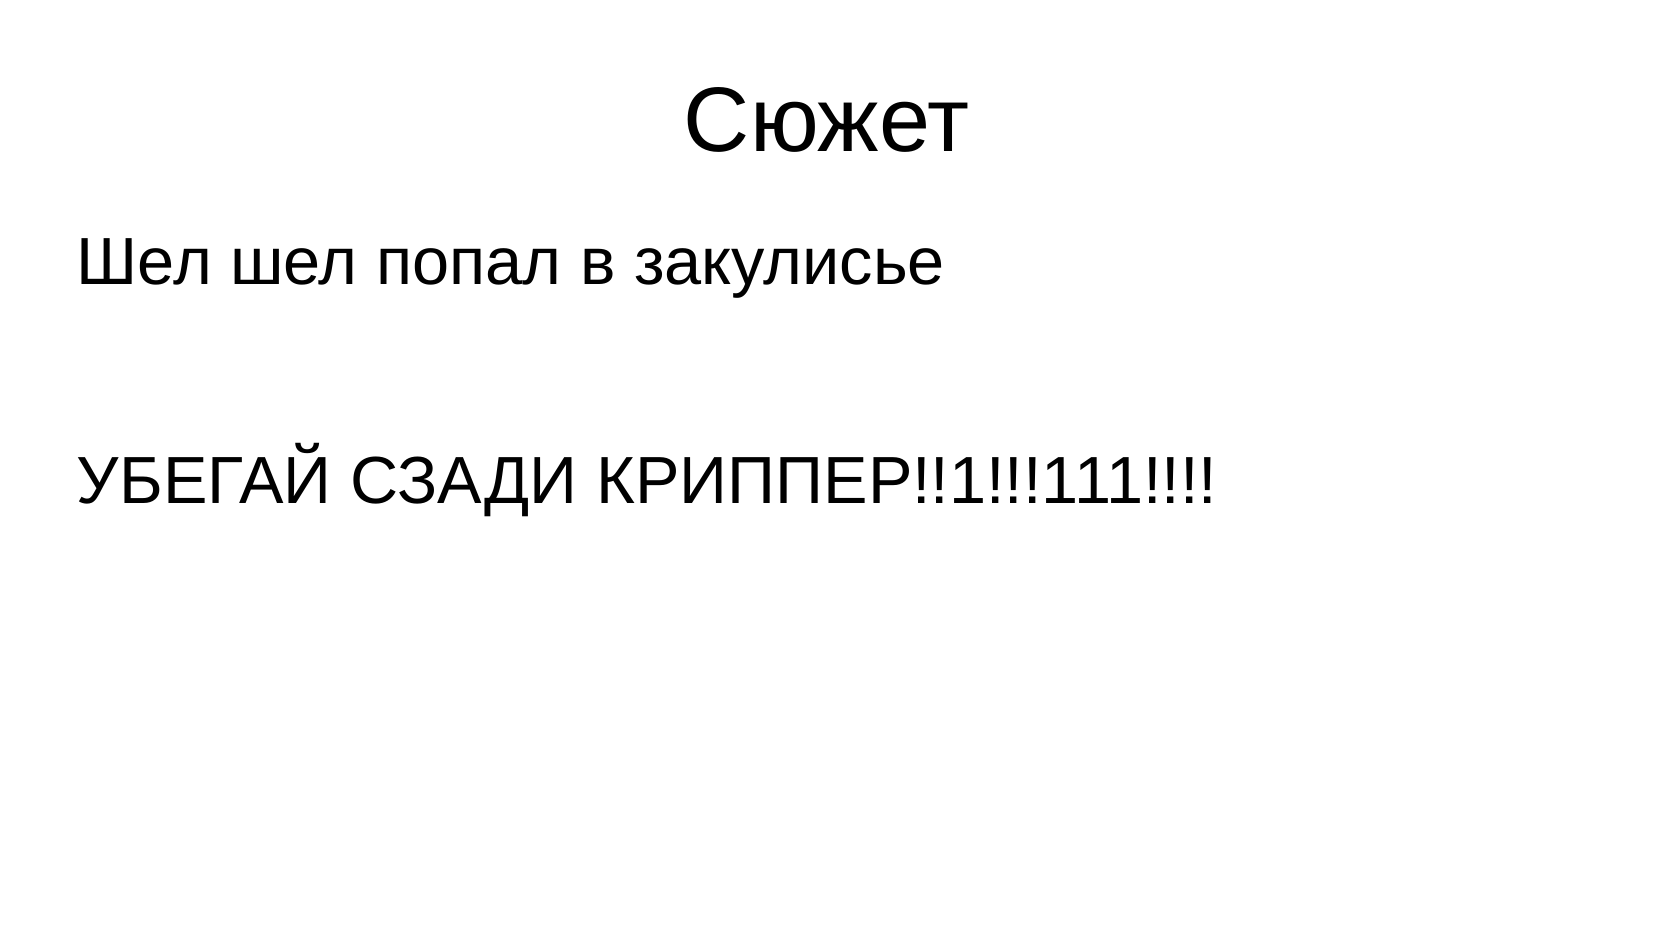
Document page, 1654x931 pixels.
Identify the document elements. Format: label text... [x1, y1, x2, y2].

list Шел шел попал в закулисье УБЕГАЙ СЗАДИ КРИППЕР!!1!!!111!!!! [76, 217, 1565, 758]
title Сюжет [82, 37, 1571, 193]
